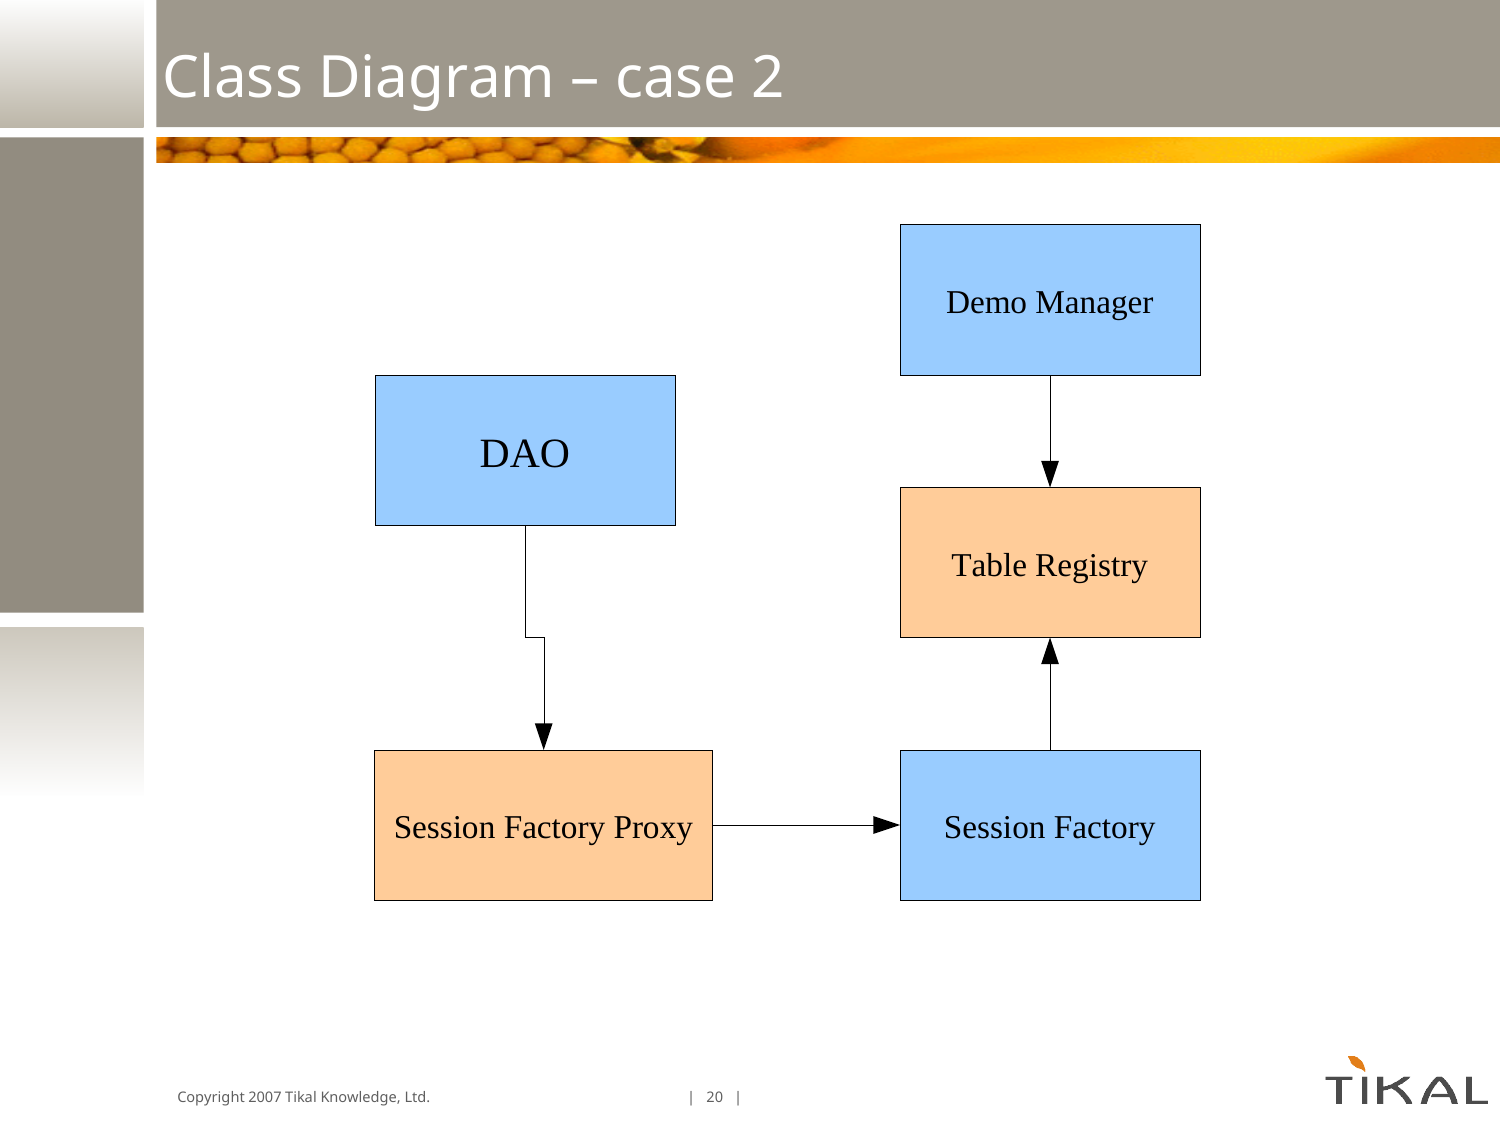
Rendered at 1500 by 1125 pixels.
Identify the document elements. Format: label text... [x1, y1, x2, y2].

text_box DAO [375, 375, 676, 526]
picture [1312, 1034, 1500, 1125]
picture [156, 137, 1500, 163]
title Class Diagram – case 2 [162, 24, 1449, 125]
text_box Demo Manager [900, 224, 1201, 376]
text_box Session Factory [900, 750, 1201, 901]
text_box Table Registry [900, 487, 1201, 638]
text_box Session Factory Proxy [374, 750, 713, 901]
